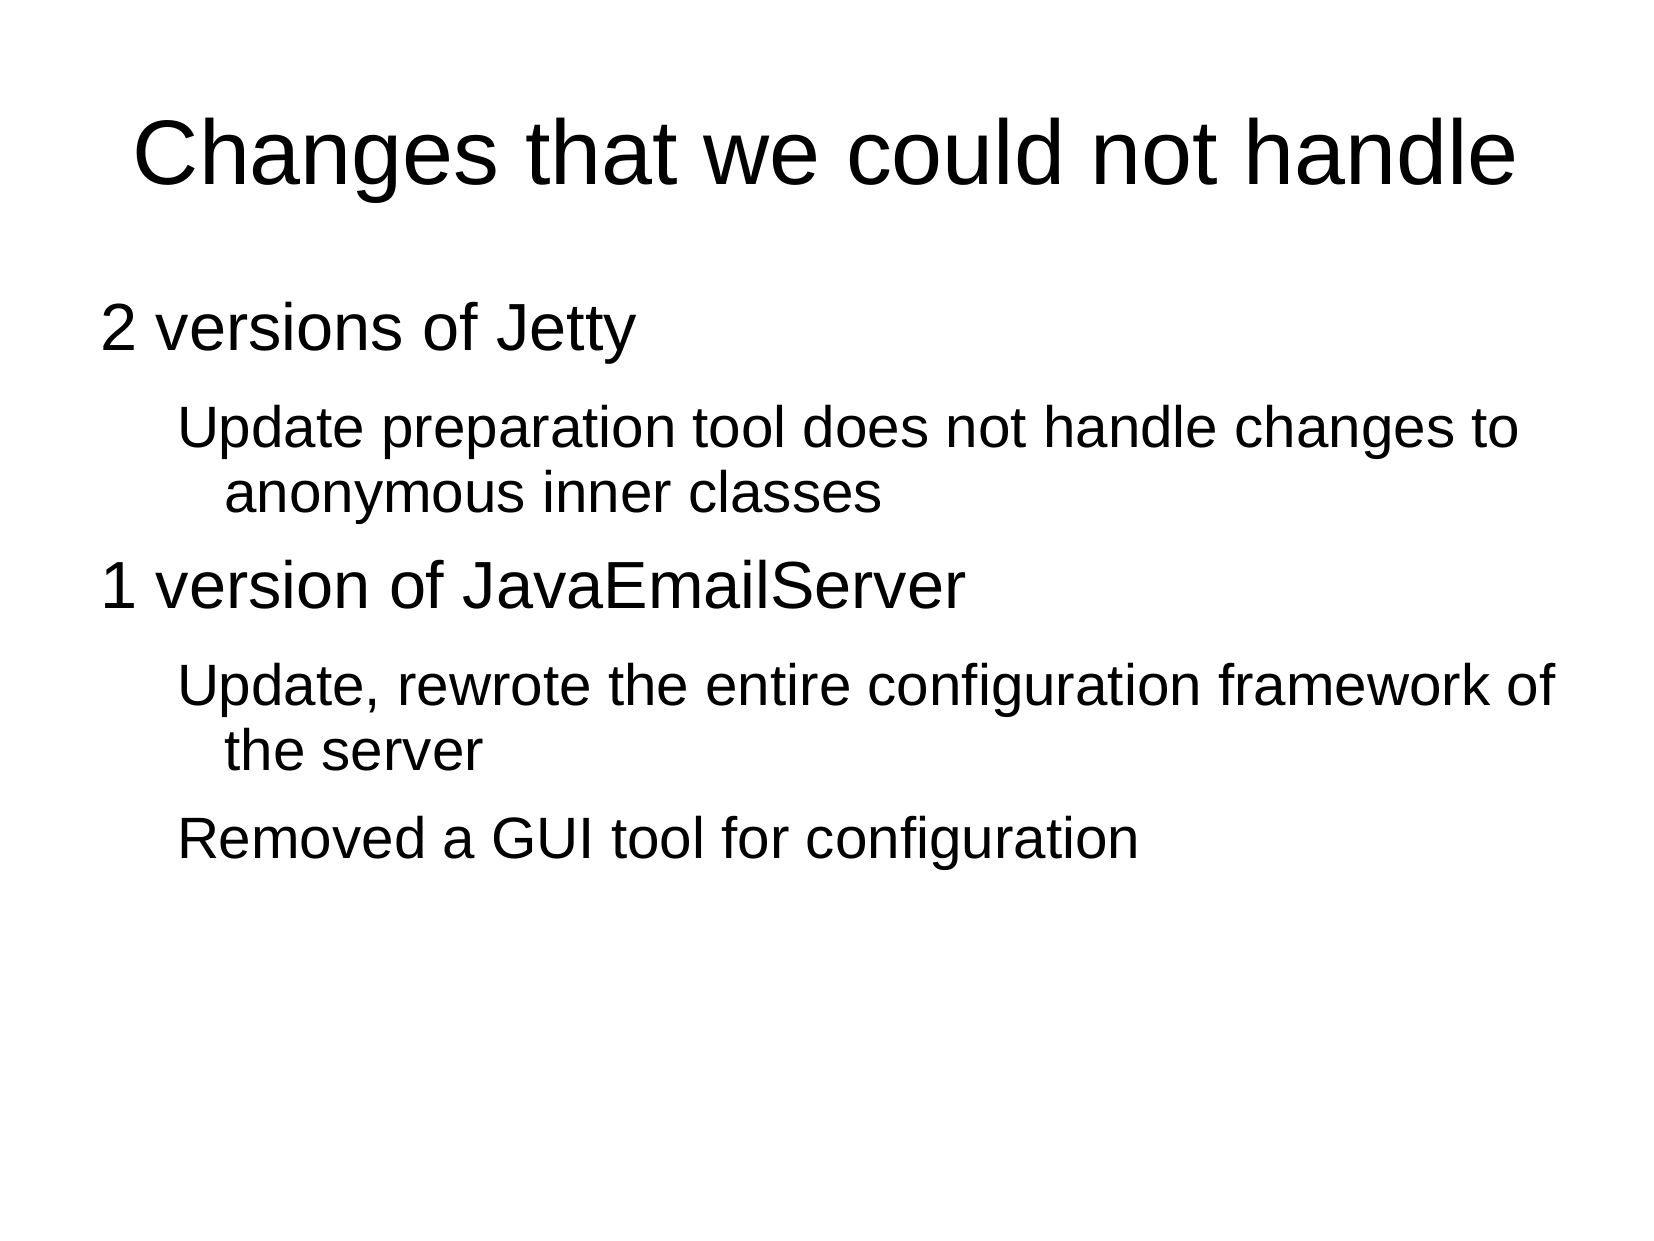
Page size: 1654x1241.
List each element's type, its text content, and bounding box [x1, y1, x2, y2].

title Changes that we could not handle [82, 49, 1571, 257]
list 2 versions of Jetty Update preparation tool does not handle changes to anonymous inner classes 1 version of JavaEmailServer Update, rewrote the entire configuration framework of the server Removed a GUI tool for configuration [82, 290, 1571, 1094]
